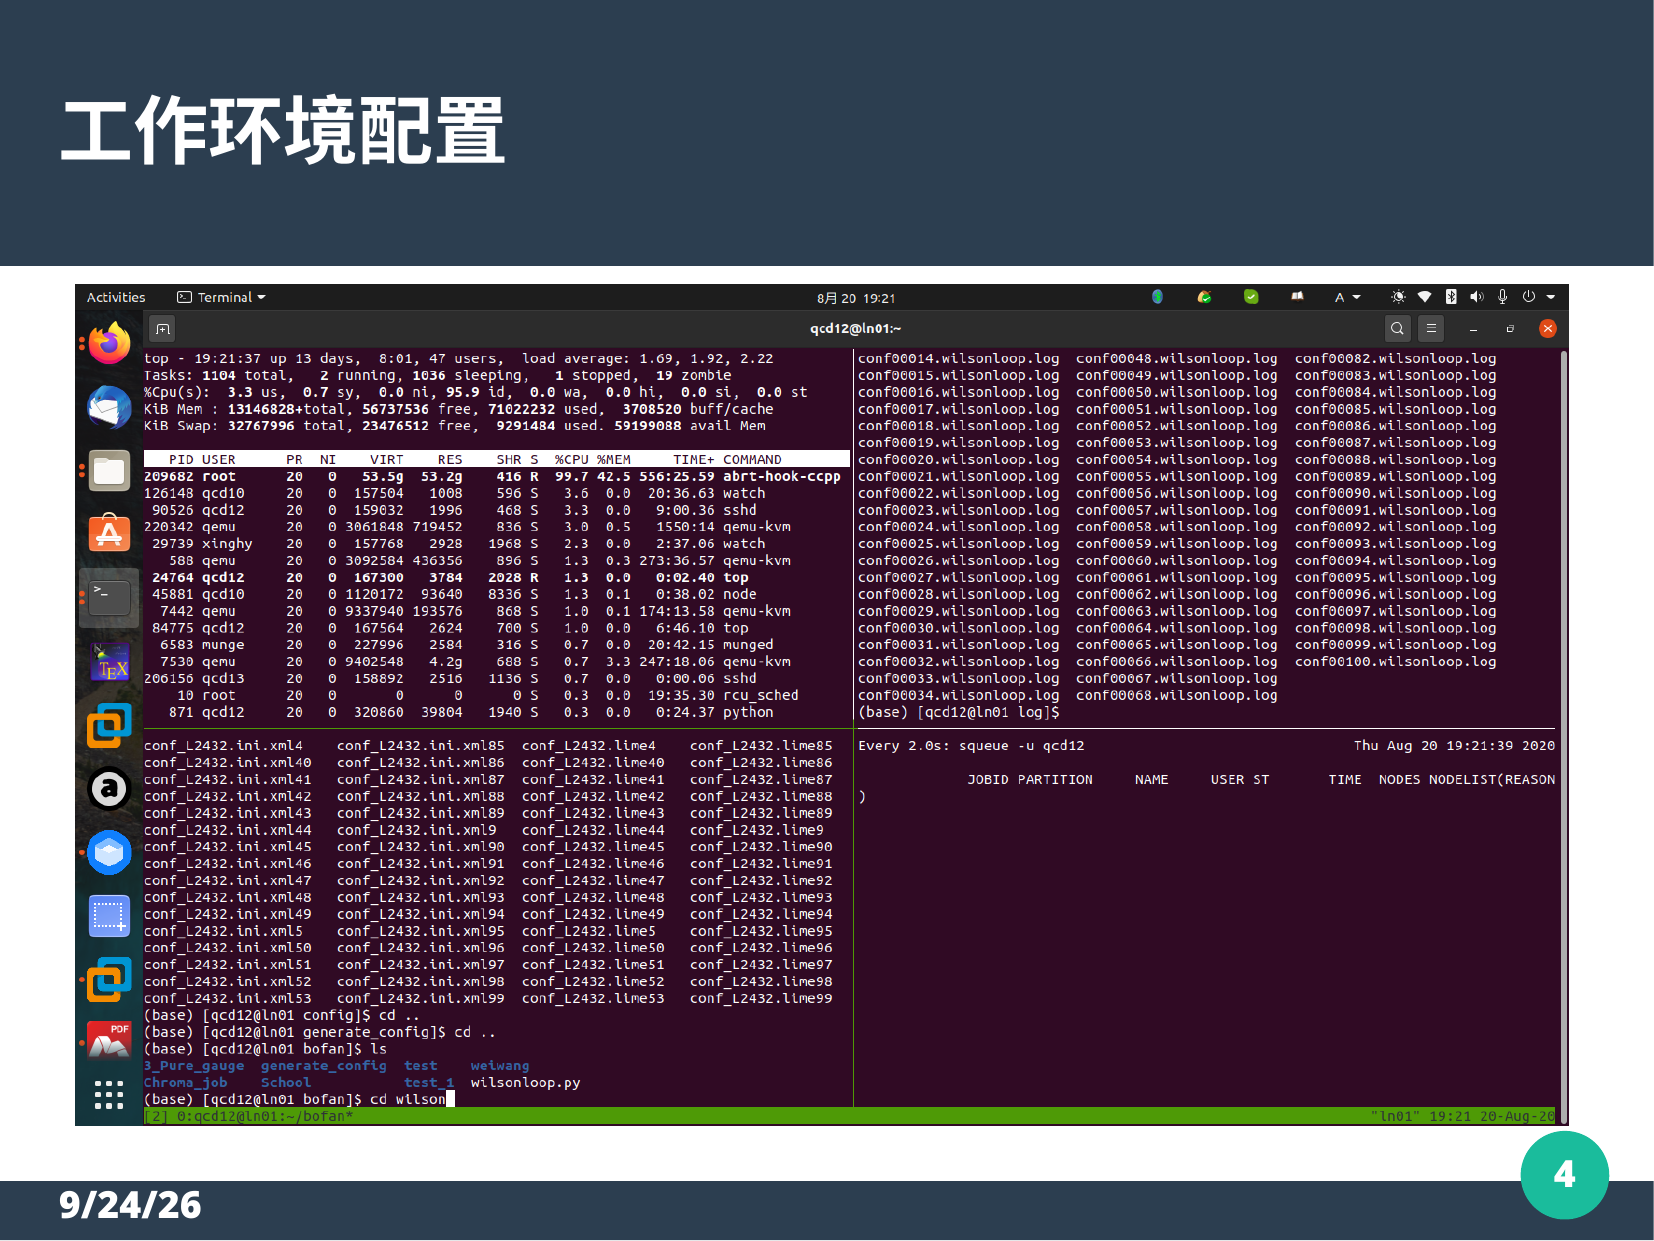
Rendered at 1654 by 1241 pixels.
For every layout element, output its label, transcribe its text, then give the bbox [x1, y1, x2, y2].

text_box [1505, 1116, 1625, 1235]
title 工作环境配置 [59, 49, 1595, 207]
picture [75, 285, 1569, 1126]
text_box [59, 1181, 532, 1241]
